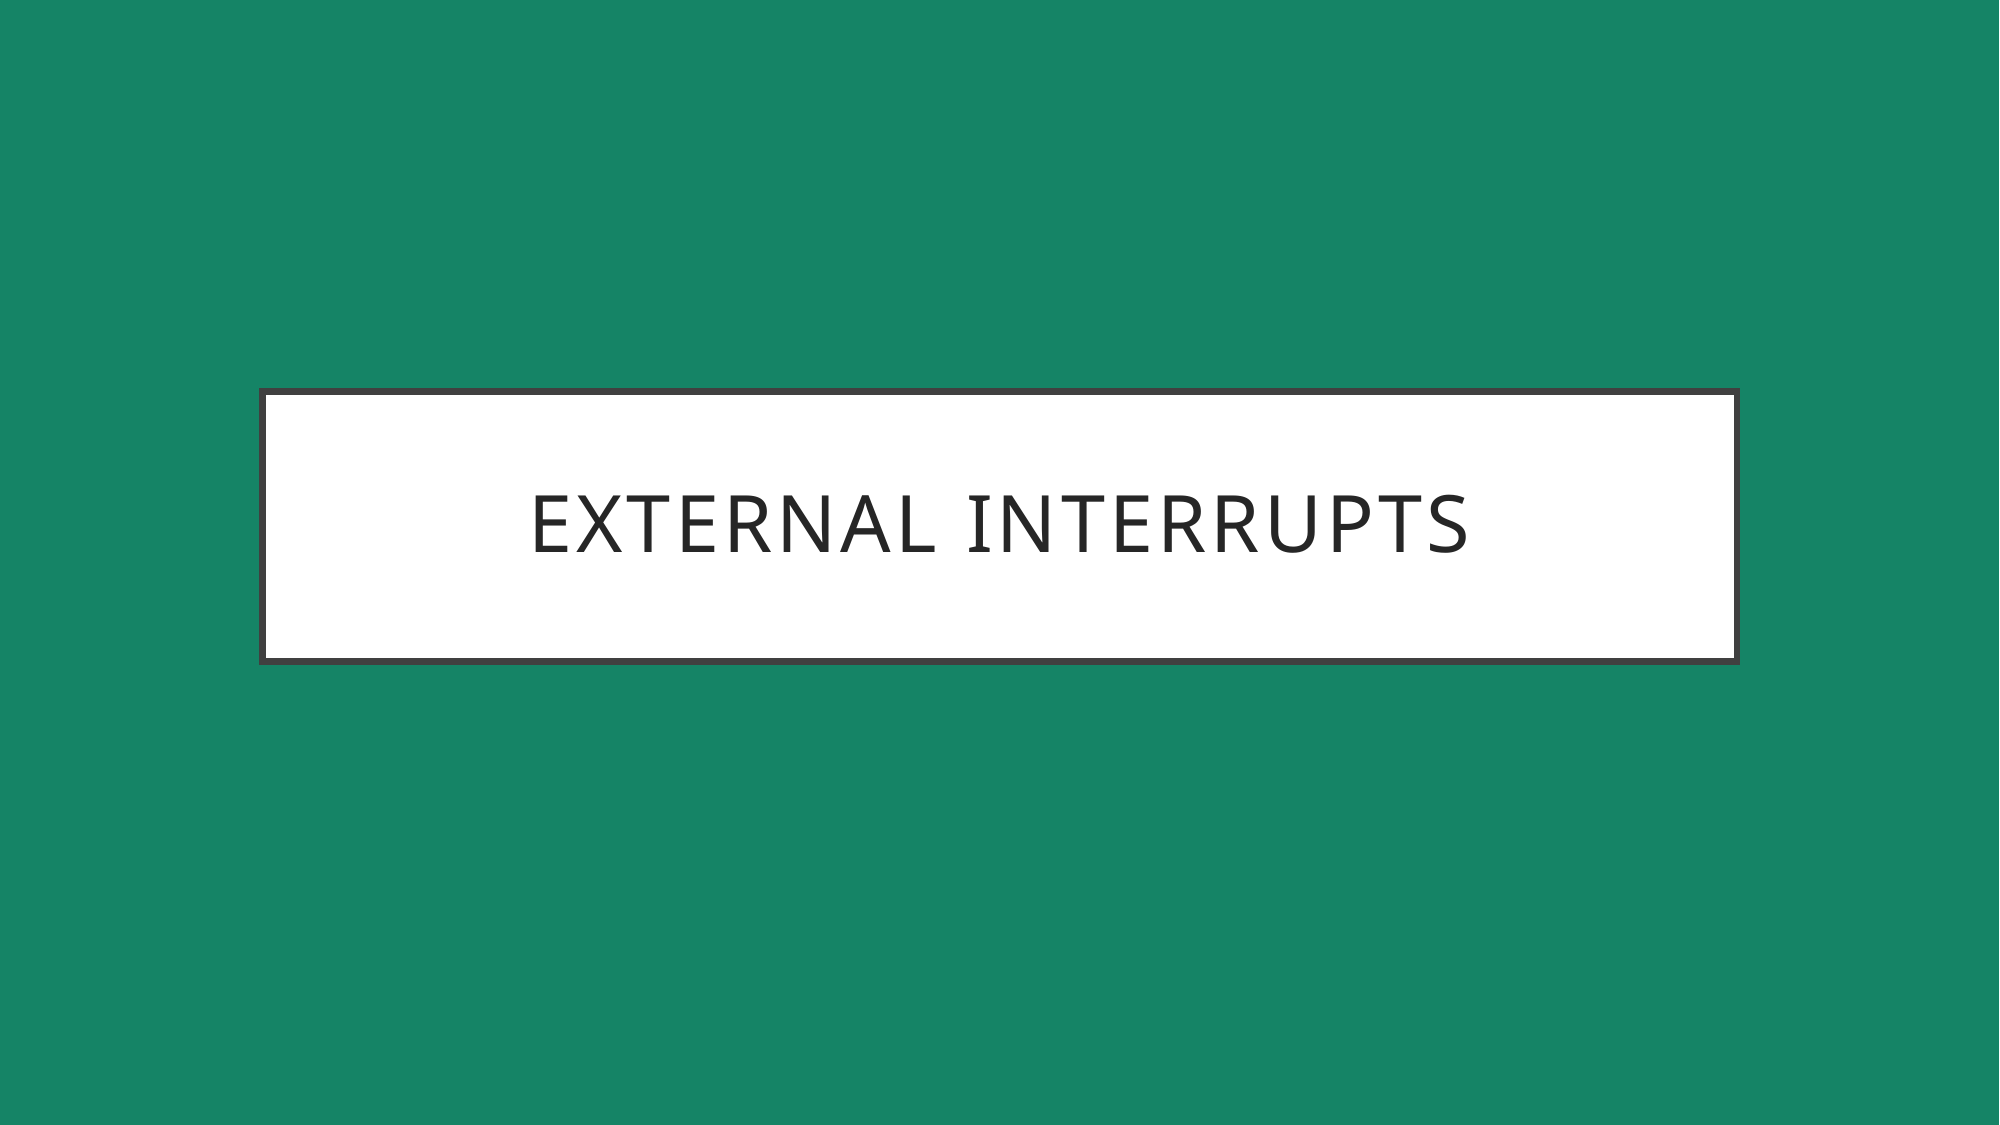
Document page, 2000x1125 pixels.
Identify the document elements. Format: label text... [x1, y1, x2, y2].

title External interrupts [262, 391, 1737, 662]
